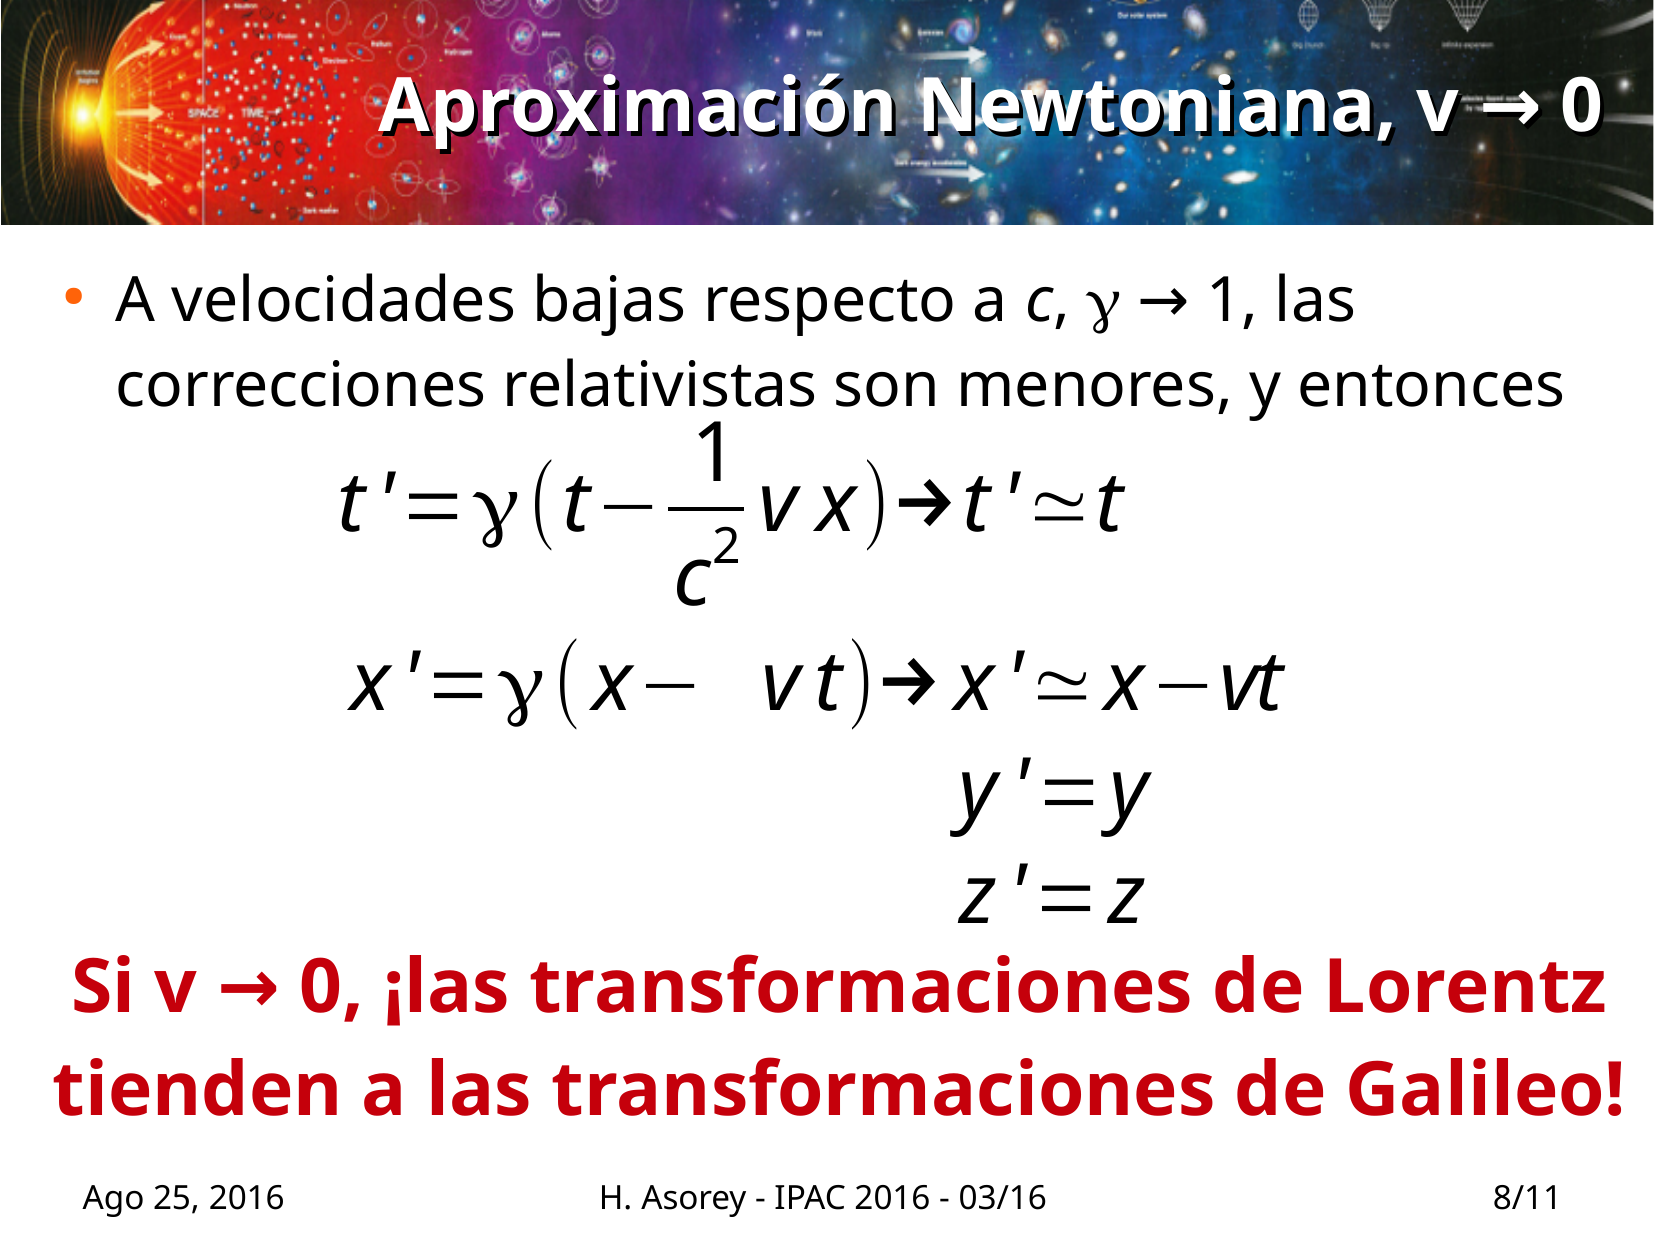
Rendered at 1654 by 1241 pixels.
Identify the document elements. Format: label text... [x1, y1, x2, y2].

list A velocidades bajas respecto a c, g → 1, las correcciones relativistas son menores, y entonces [45, 255, 1606, 885]
chart [330, 400, 1300, 885]
text_box Si v → 0, ¡las transformaciones de Lorentz tienden a las transformaciones de Galileo! [45, 885, 1636, 1186]
title Aproximación Newtoniana, v → 0 [45, 15, 1606, 191]
picture [1, 0, 1654, 225]
